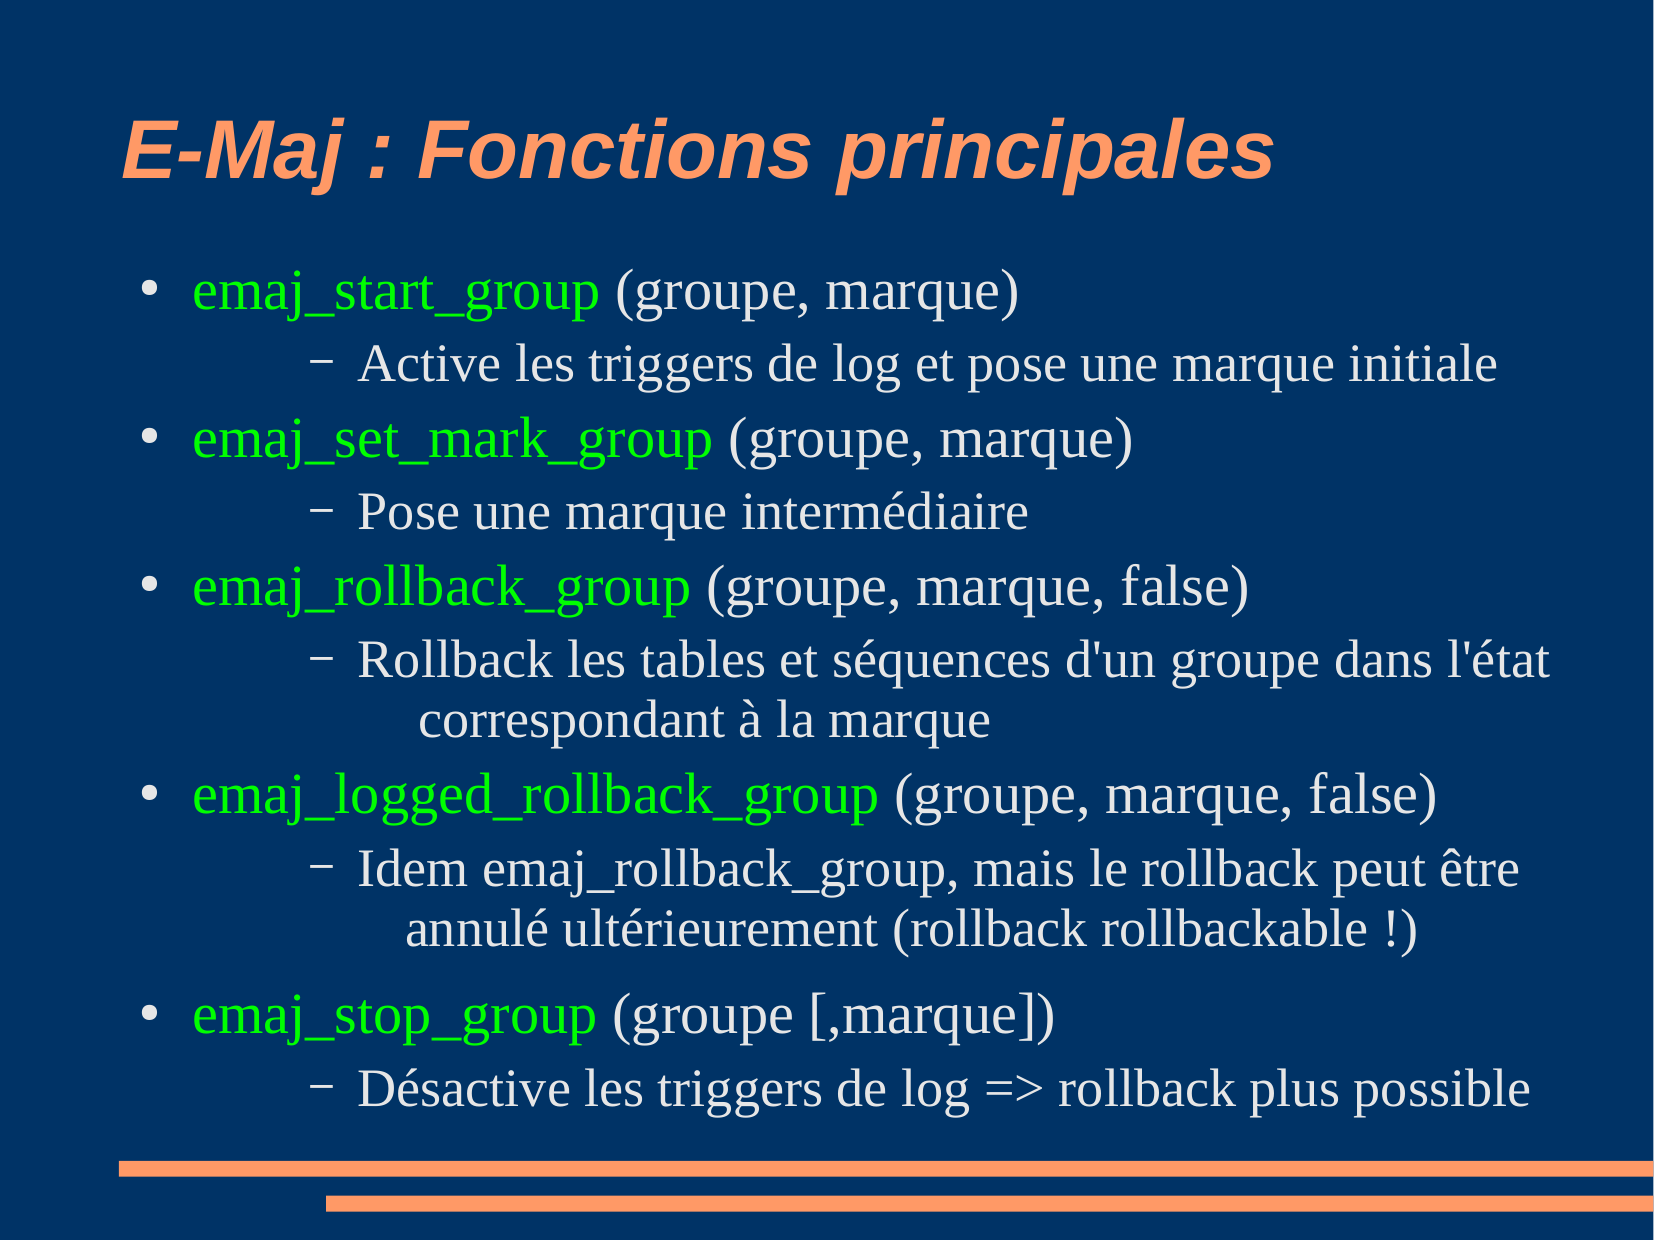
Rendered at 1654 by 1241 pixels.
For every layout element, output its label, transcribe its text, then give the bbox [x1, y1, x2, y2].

title E-Maj : Fonctions principales [121, 53, 1534, 246]
list emaj_start_group (groupe, marque) Active les triggers de log et pose une marque initiale emaj_set_mark_group (groupe, marque) Pose une marque intermédiaire emaj_rollback_group (groupe, marque, false) Rollback les tables et séquences d'un groupe dans l'état correspondant à la marque emaj_logged_rollback_group (groupe, marque, false) Idem emaj_rollback_group, mais le rollback peut être annulé ultérieurement (rollback rollbackable !) emaj_stop_group (groupe [,marque]) Désactive les triggers de log => rollback plus possible [121, 257, 1561, 1130]
